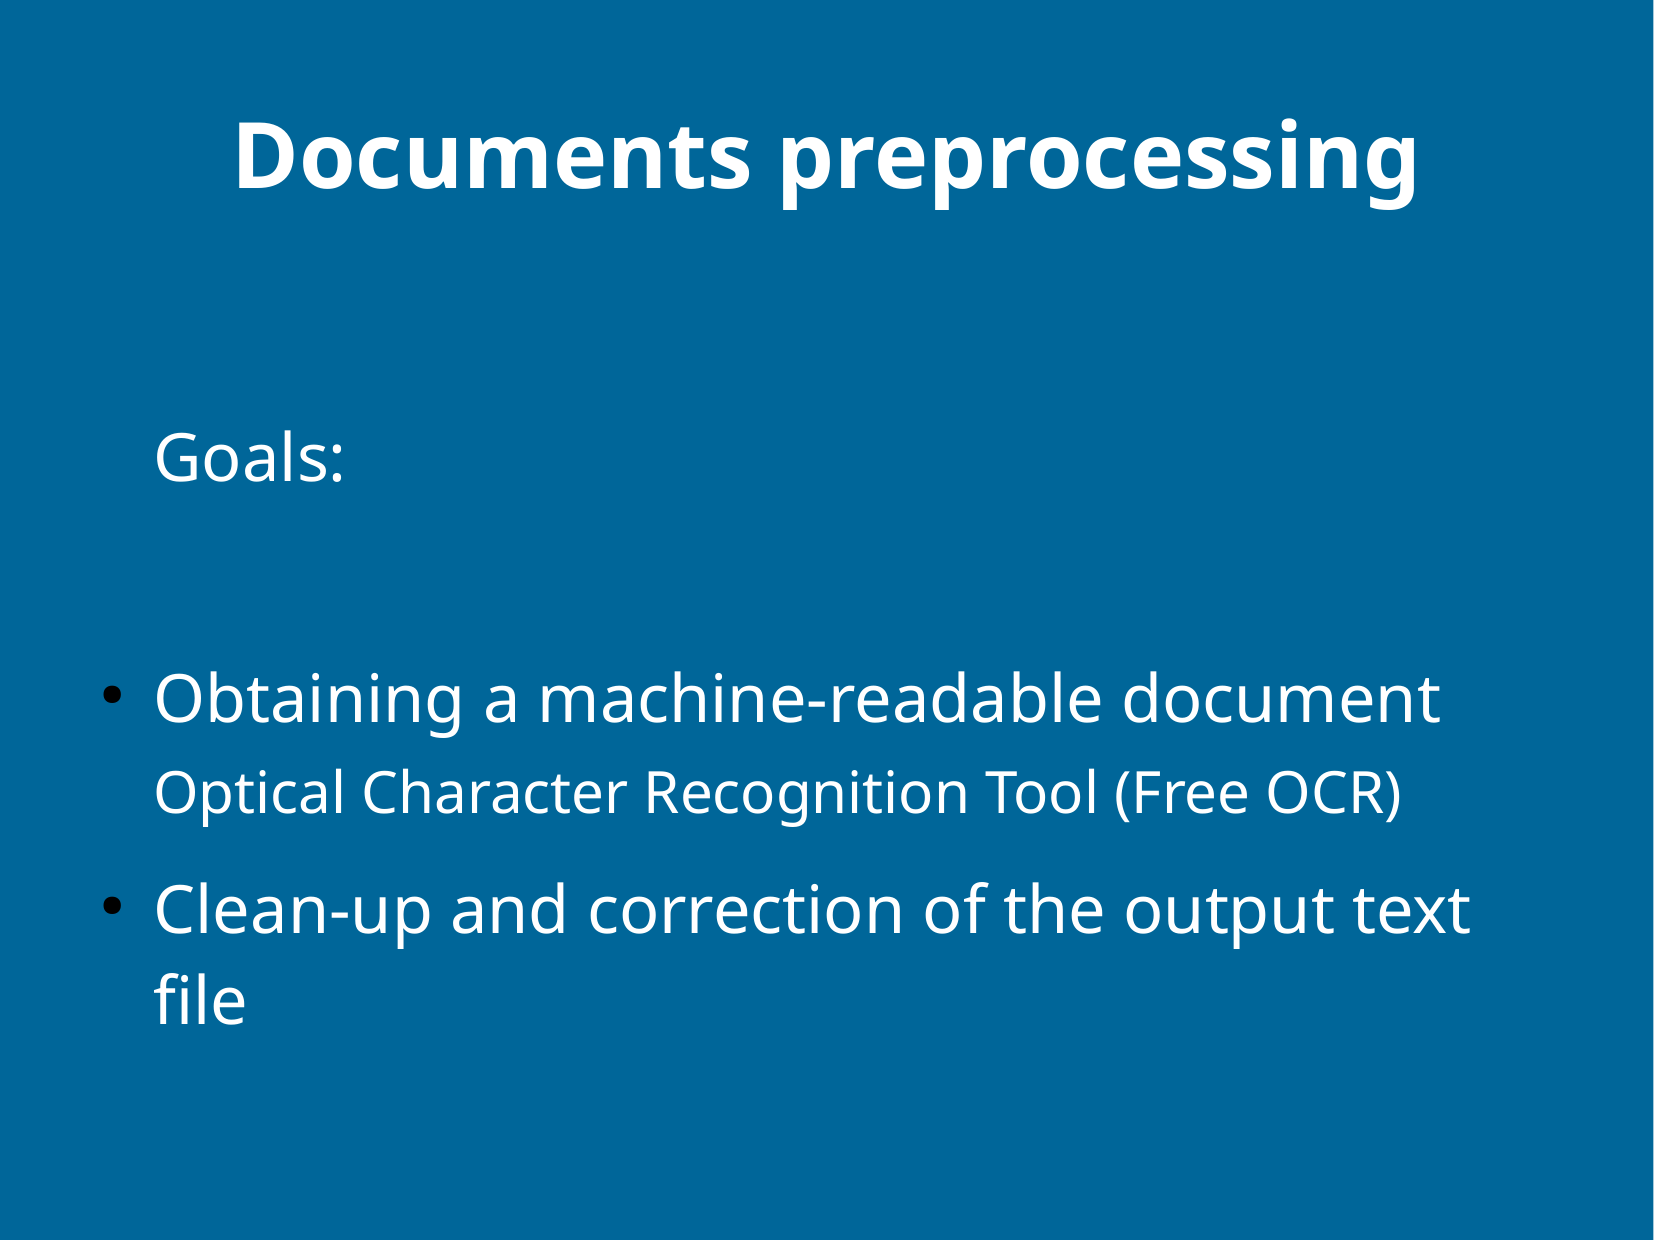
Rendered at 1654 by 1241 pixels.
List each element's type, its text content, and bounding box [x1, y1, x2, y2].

list Goals: Obtaining a machine-readable document Optical Character Recognition Tool (Free OCR) Clean-up and correction of the output text file [82, 290, 1571, 1129]
title Documents preprocessing [82, 49, 1571, 257]
